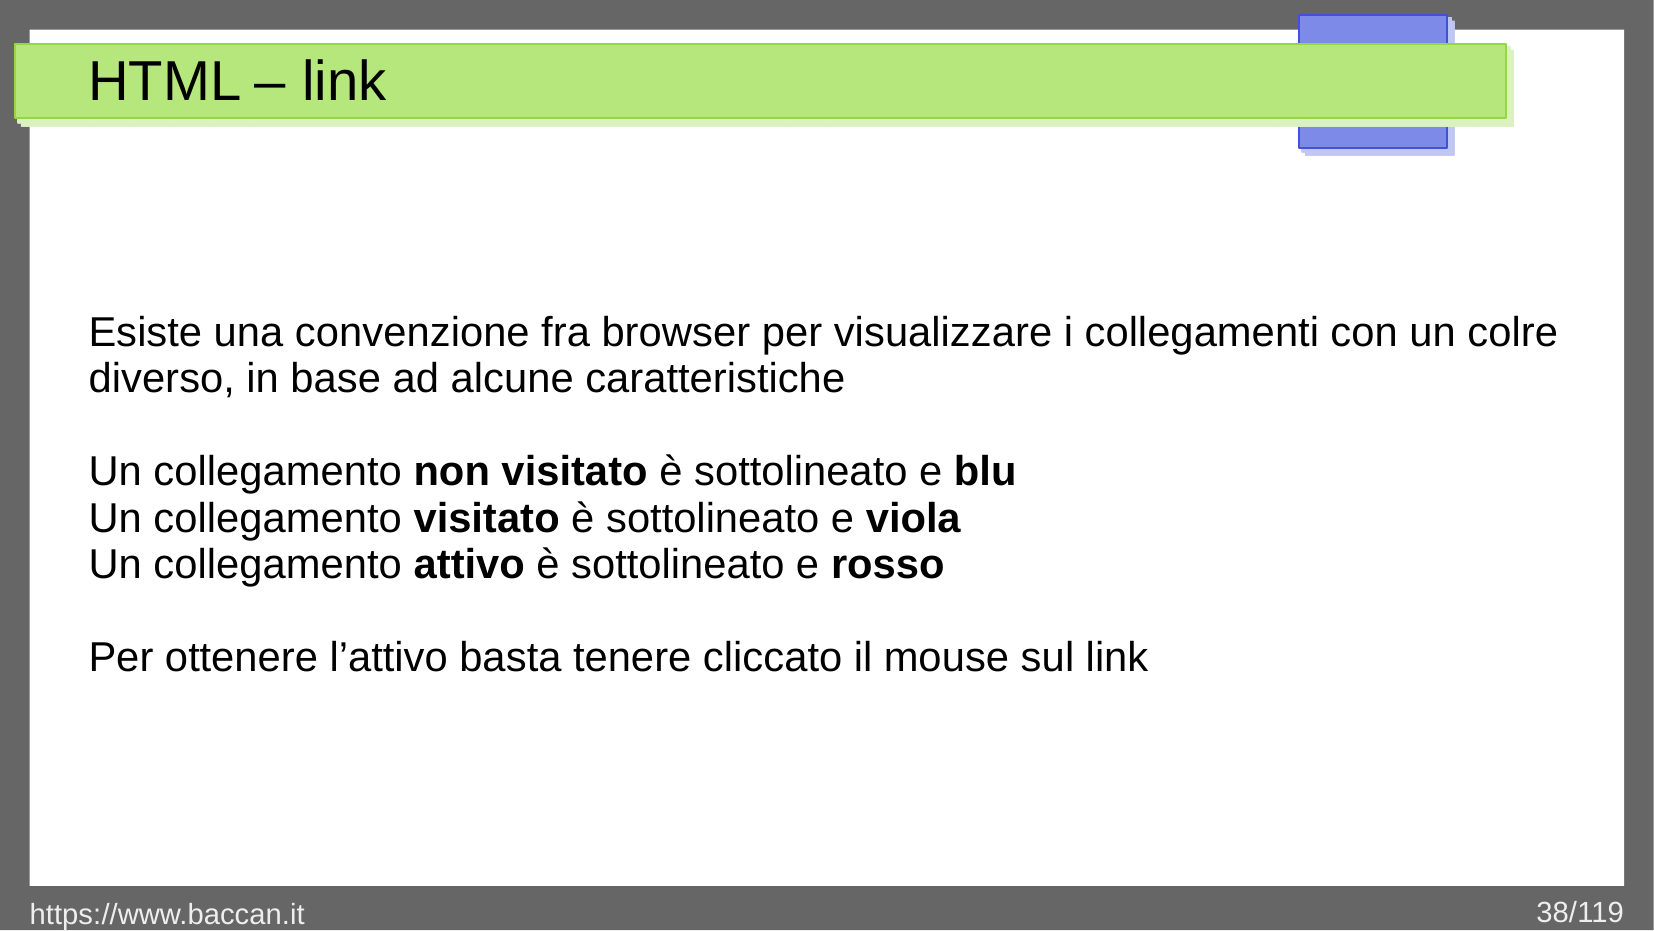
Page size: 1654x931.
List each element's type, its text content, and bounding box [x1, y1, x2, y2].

title HTML – link [88, 44, 1506, 119]
text_box Esiste una convenzione fra browser per visualizzare i collegamenti con un colre diverso, in base ad alcune caratteristiche Un collegamento non visitato è sottolineato e blu Un collegamento visitato è sottolineato e viola Un collegamento attivo è sottolineato e rosso Per ottenere l’attivo basta tenere cliccato il mouse sul link [88, 169, 1565, 820]
